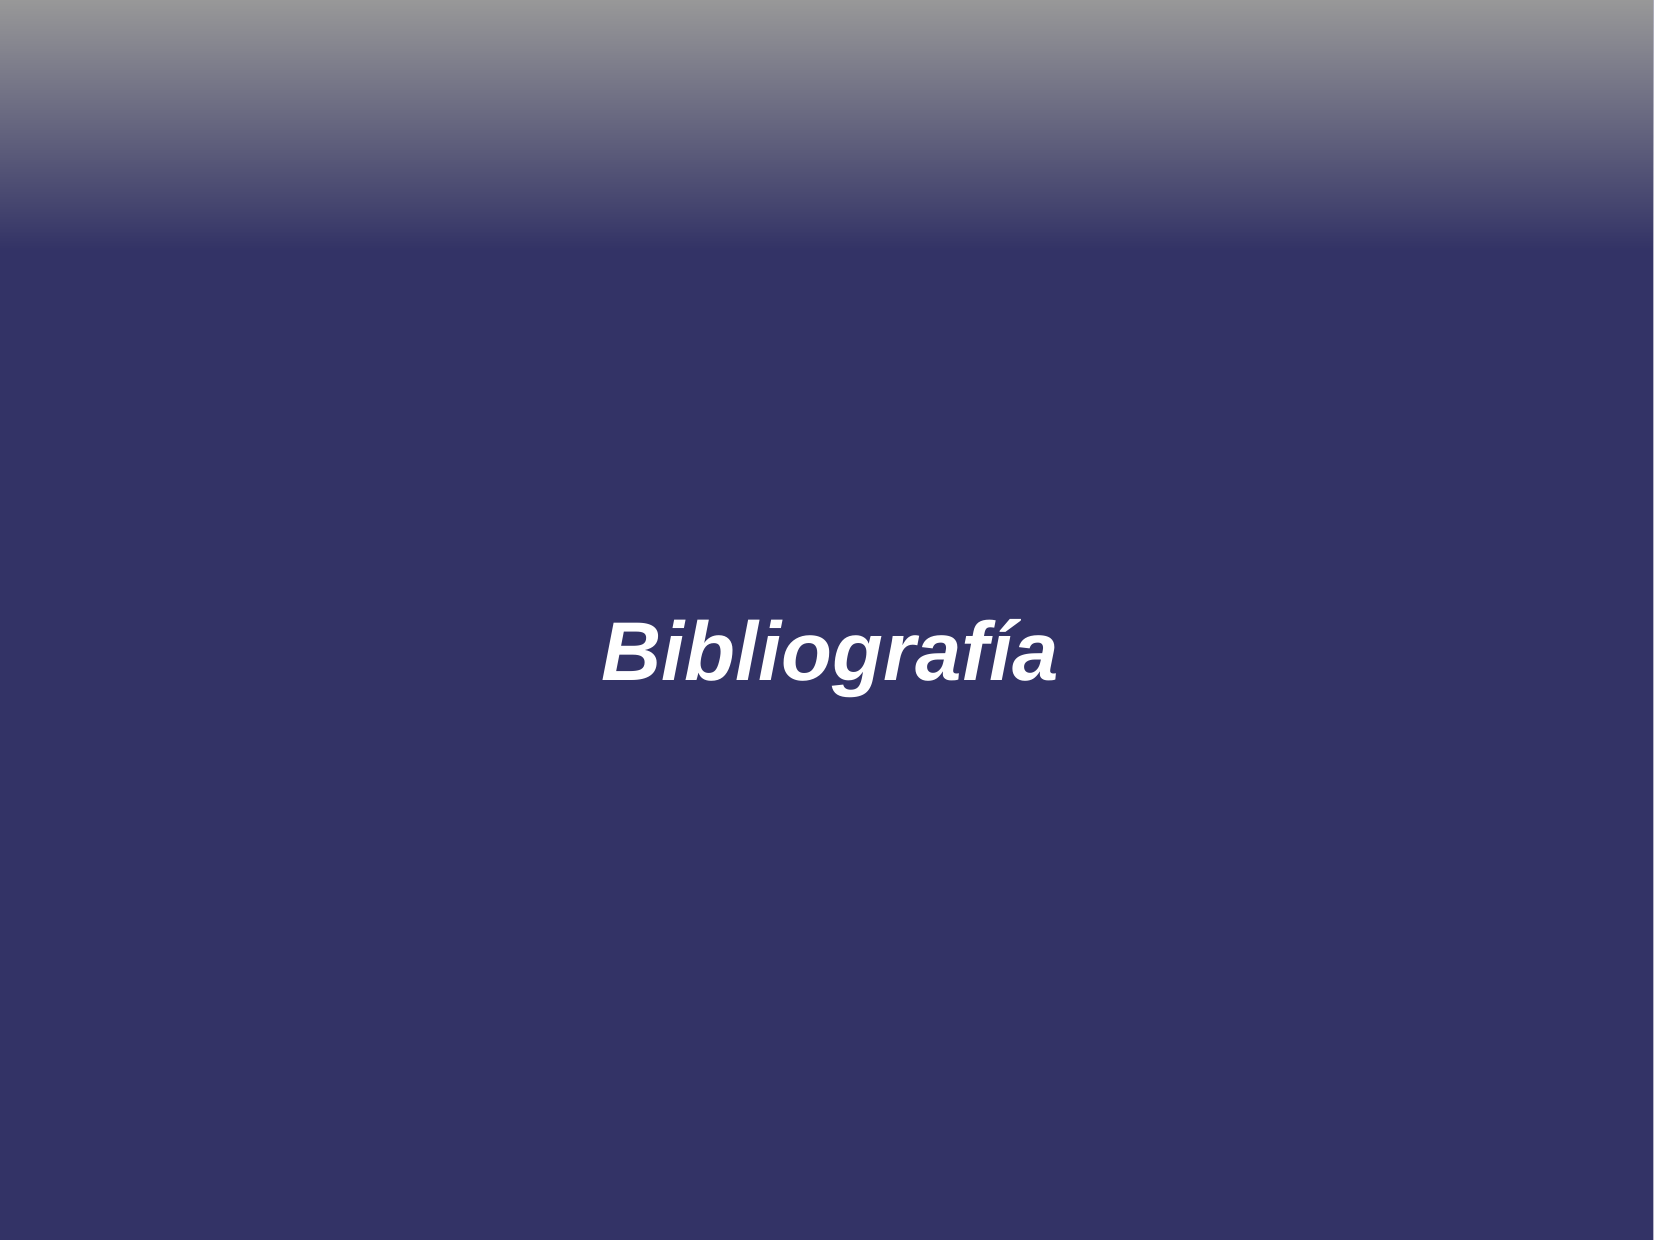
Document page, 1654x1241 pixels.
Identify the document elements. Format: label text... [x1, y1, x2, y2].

title Bibliografía [124, 548, 1537, 756]
